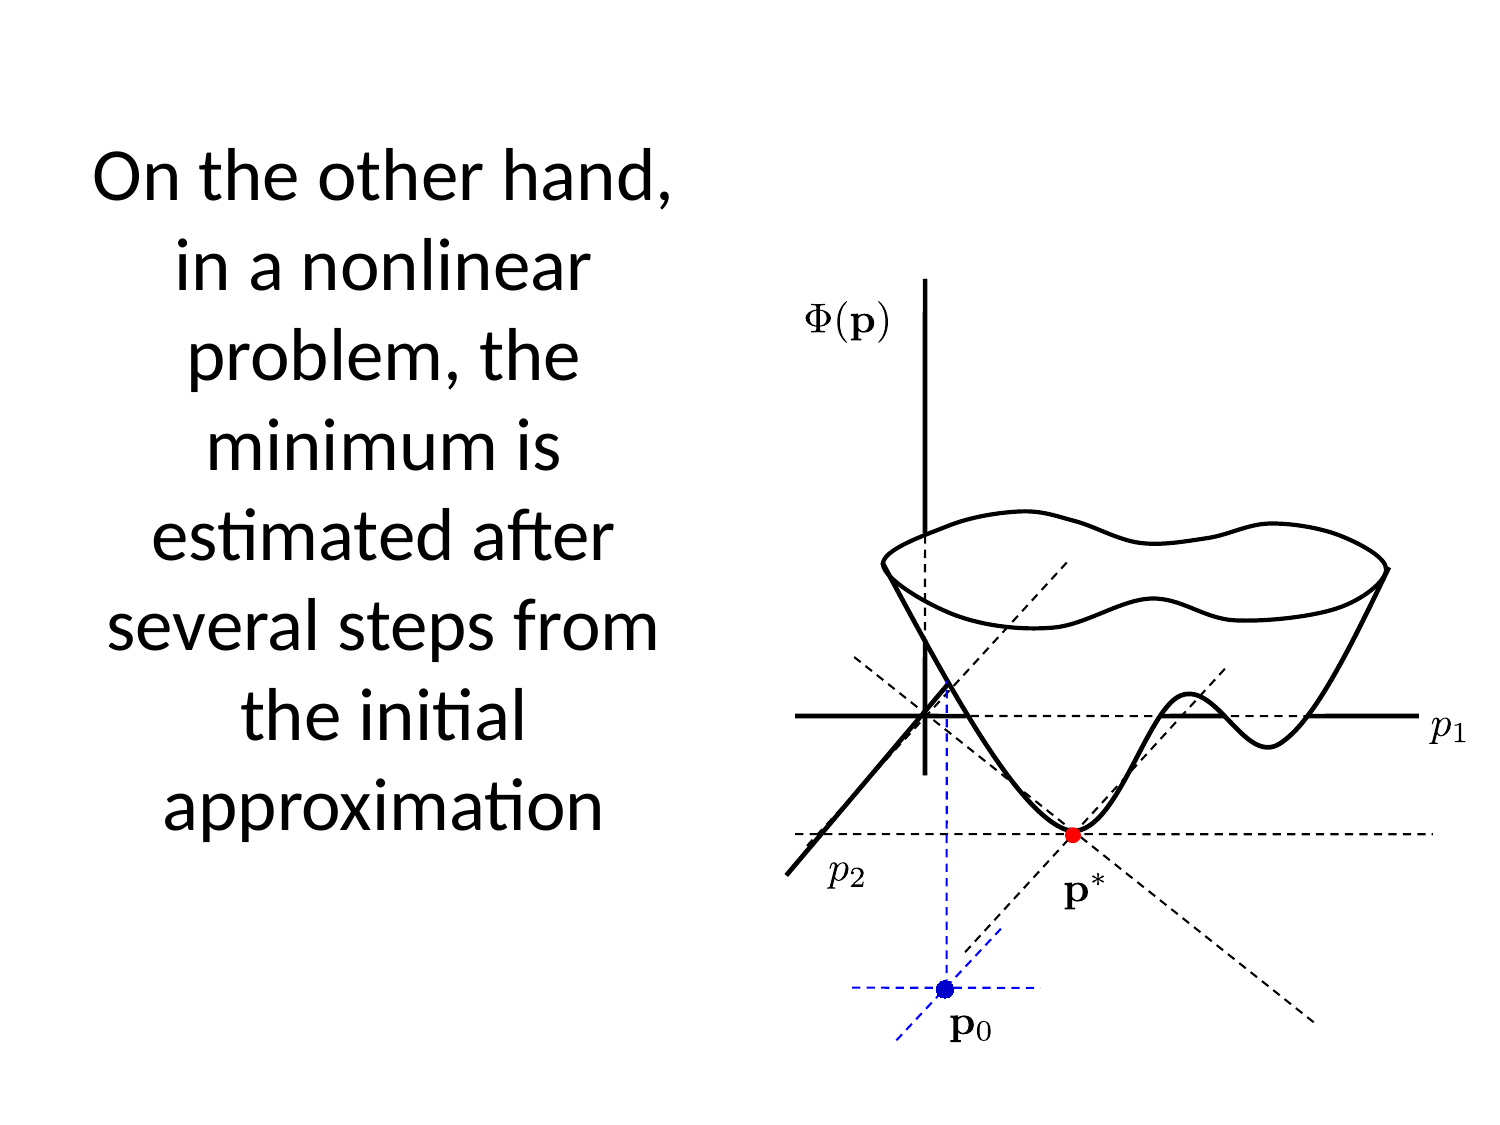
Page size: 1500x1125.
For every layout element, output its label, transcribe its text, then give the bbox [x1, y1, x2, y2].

text_box [1067, 829, 1079, 842]
text_box On the other hand, in a nonlinear problem, the minimum is estimated after several steps from the initial approximation [41, 118, 727, 853]
text_box [1062, 872, 1107, 910]
text_box [826, 862, 866, 889]
text_box [936, 980, 954, 999]
text_box [1429, 717, 1468, 745]
text_box [803, 301, 893, 343]
text_box [948, 1015, 993, 1043]
